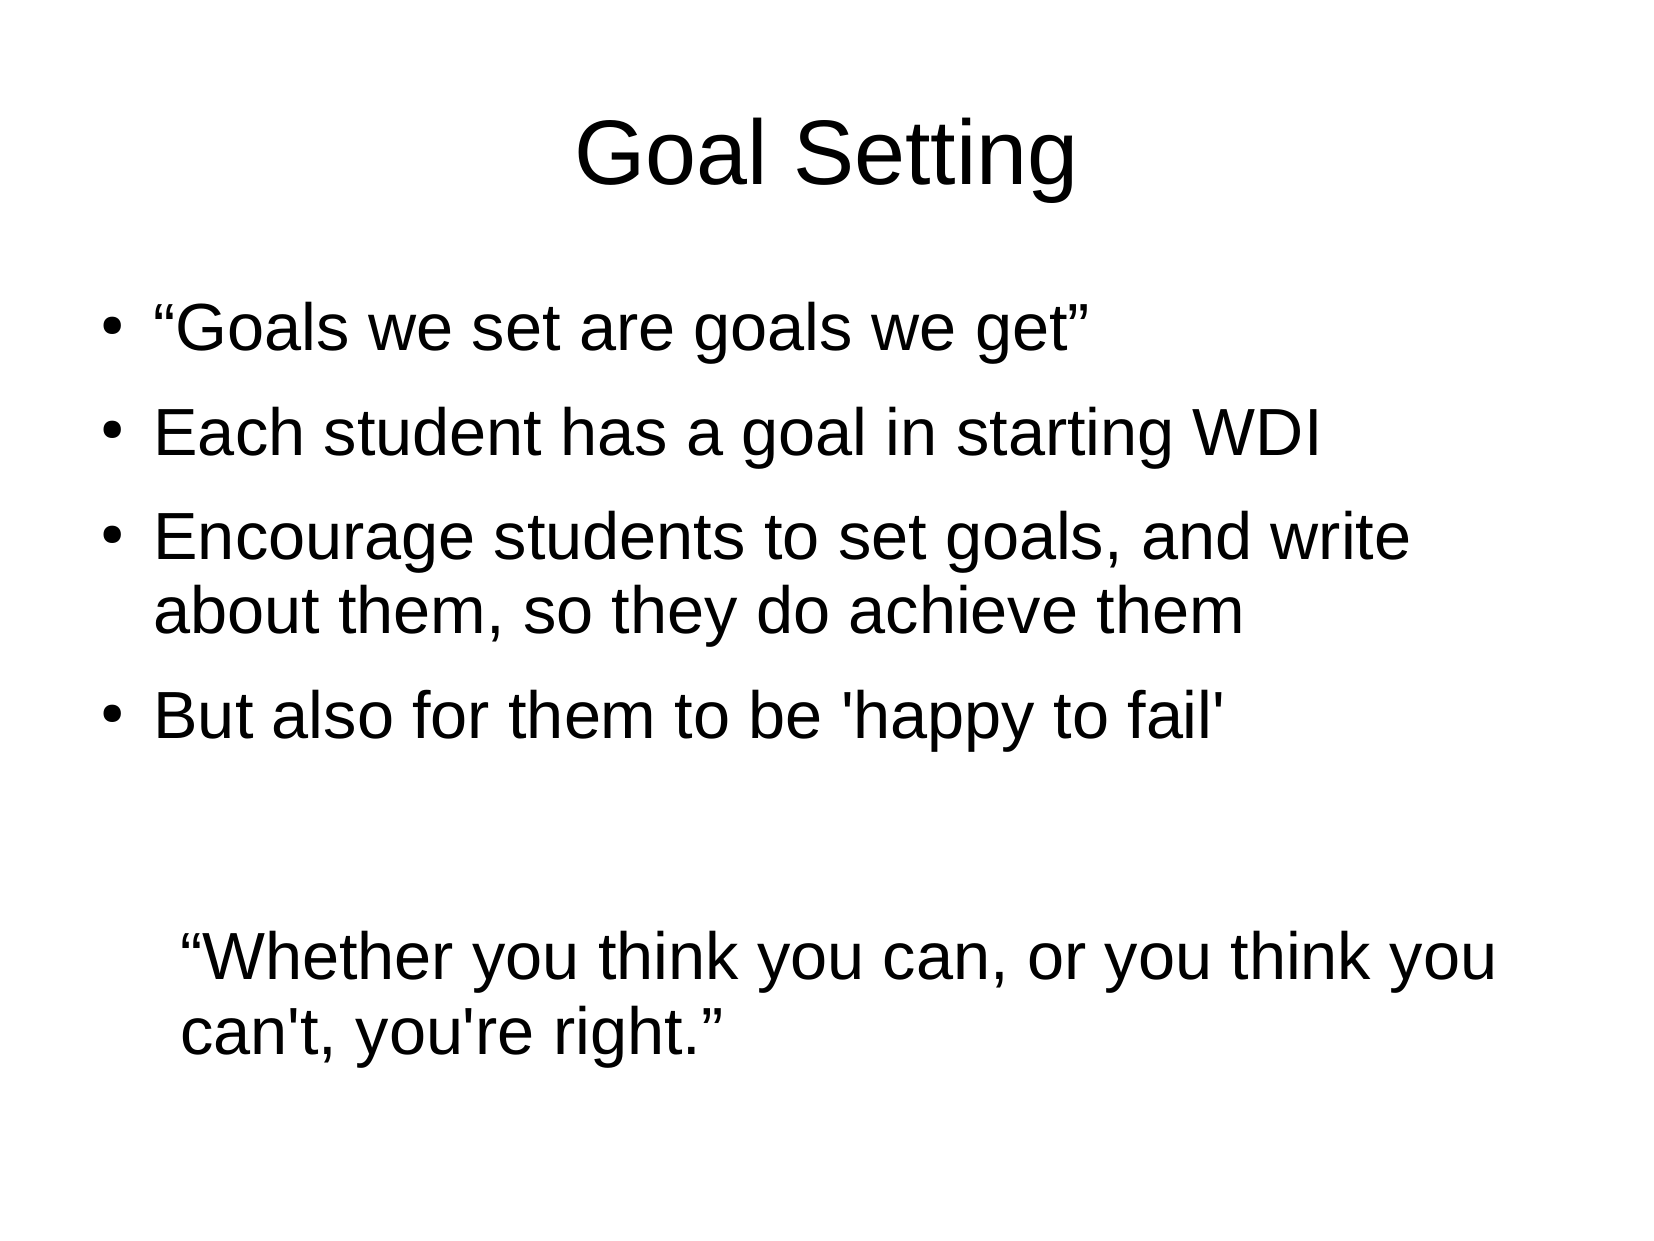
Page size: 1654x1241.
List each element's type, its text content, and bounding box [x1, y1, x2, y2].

text_box “Whether you think you can, or you think you can't, you're right.” [94, 911, 1583, 1076]
list “Goals we set are goals we get” Each student has a goal in starting WDI Encourage students to set goals, and write about them, so they do achieve them But also for them to be 'happy to fail' [82, 290, 1571, 768]
title Goal Setting [82, 49, 1571, 257]
